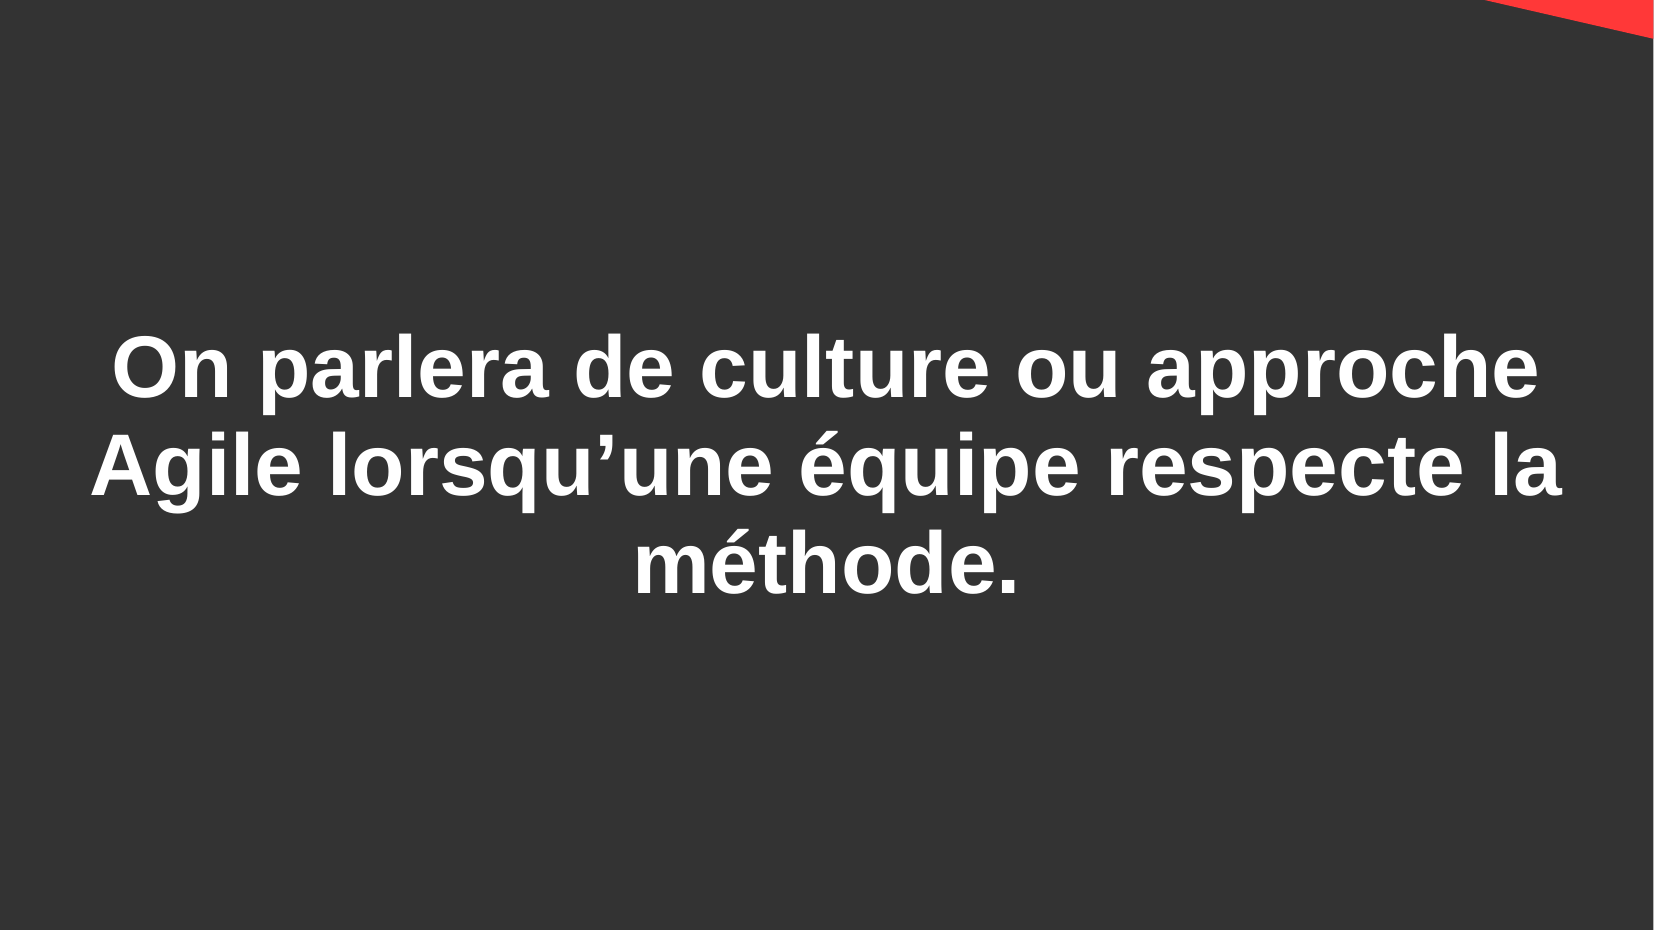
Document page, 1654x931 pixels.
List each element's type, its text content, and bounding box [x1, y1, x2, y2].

text_box [1484, 0, 1654, 39]
title On parlera de culture ou approche Agile lorsqu’une équipe respecte la méthode. [21, 318, 1632, 612]
